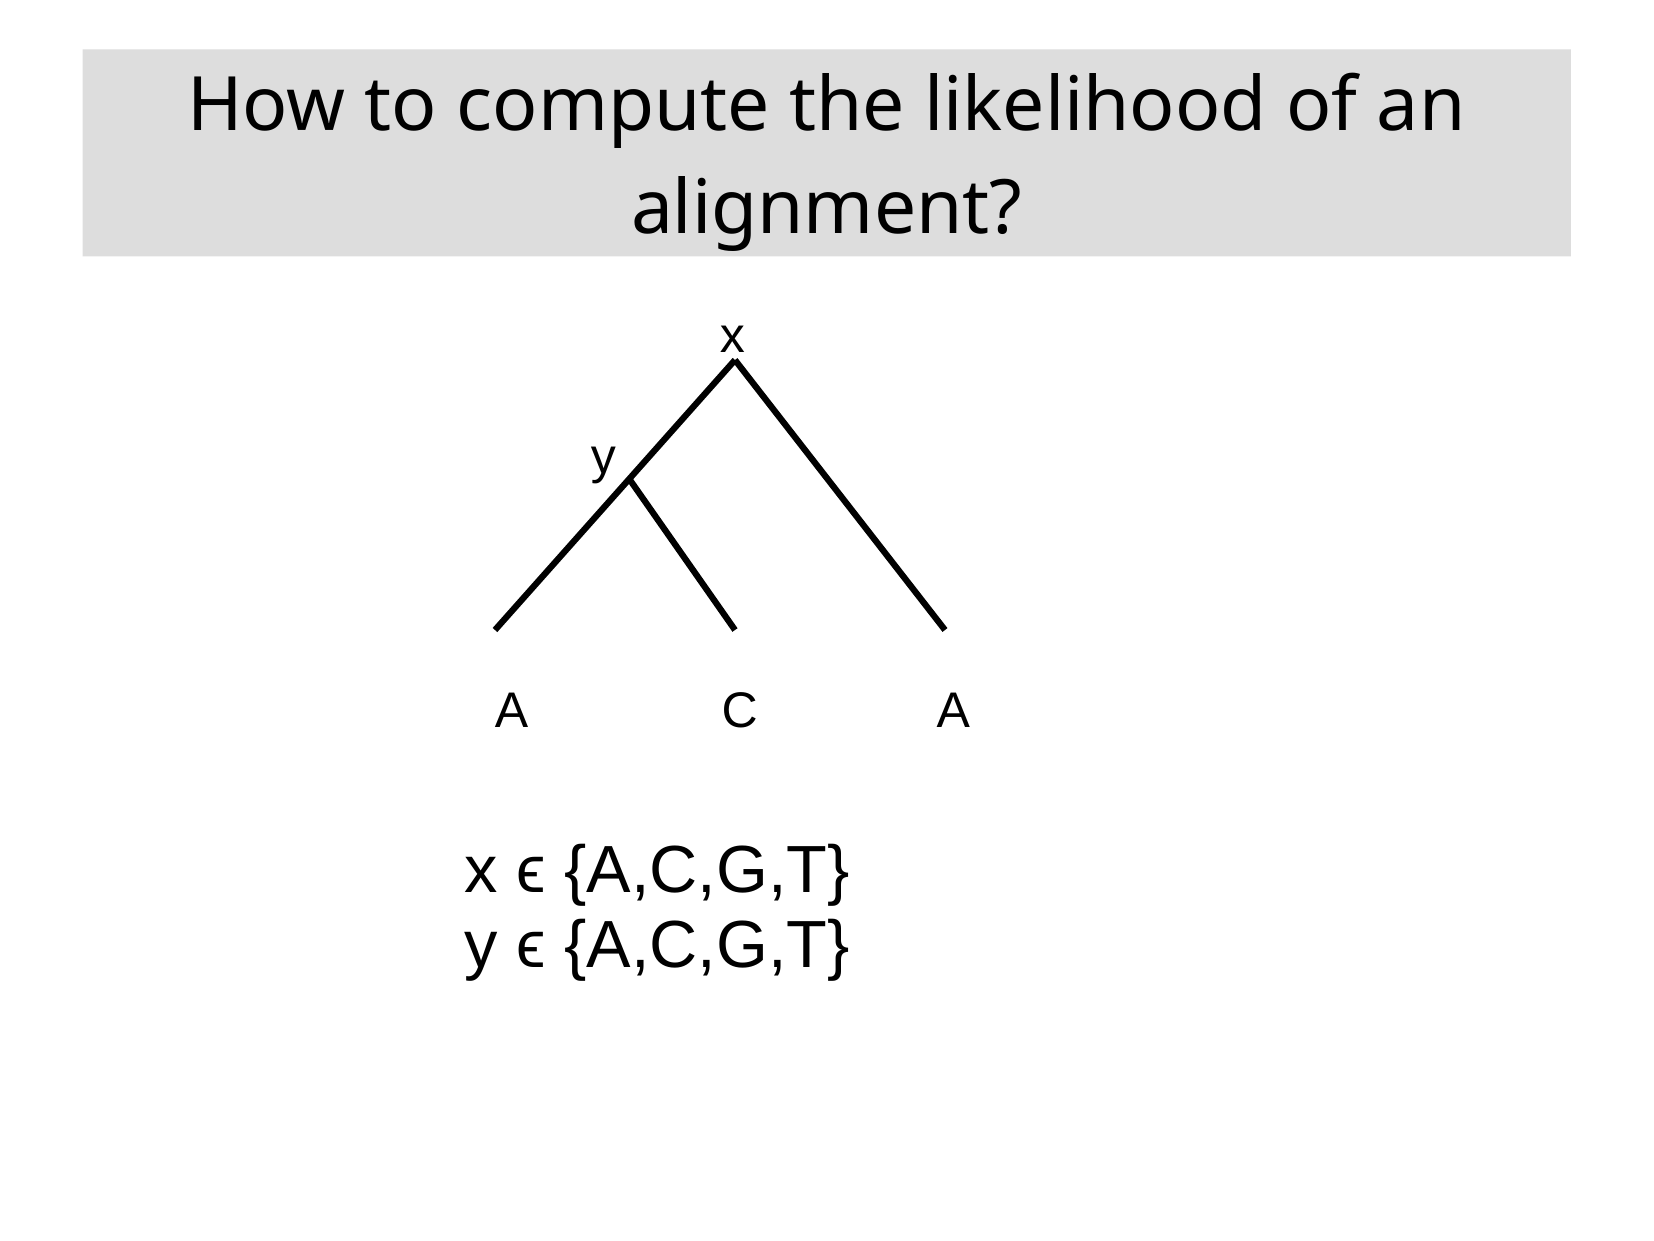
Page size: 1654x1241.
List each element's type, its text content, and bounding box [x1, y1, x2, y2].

text_box x ϵ {A,C,G,T} y ϵ {A,C,G,T} [450, 825, 1216, 1065]
text_box y [576, 421, 622, 548]
text_box A [480, 675, 526, 802]
text_box x [705, 300, 751, 427]
text_box C [706, 675, 752, 746]
title How to compute the likelihood of an alignment? [82, 49, 1571, 257]
text_box A [921, 675, 967, 746]
